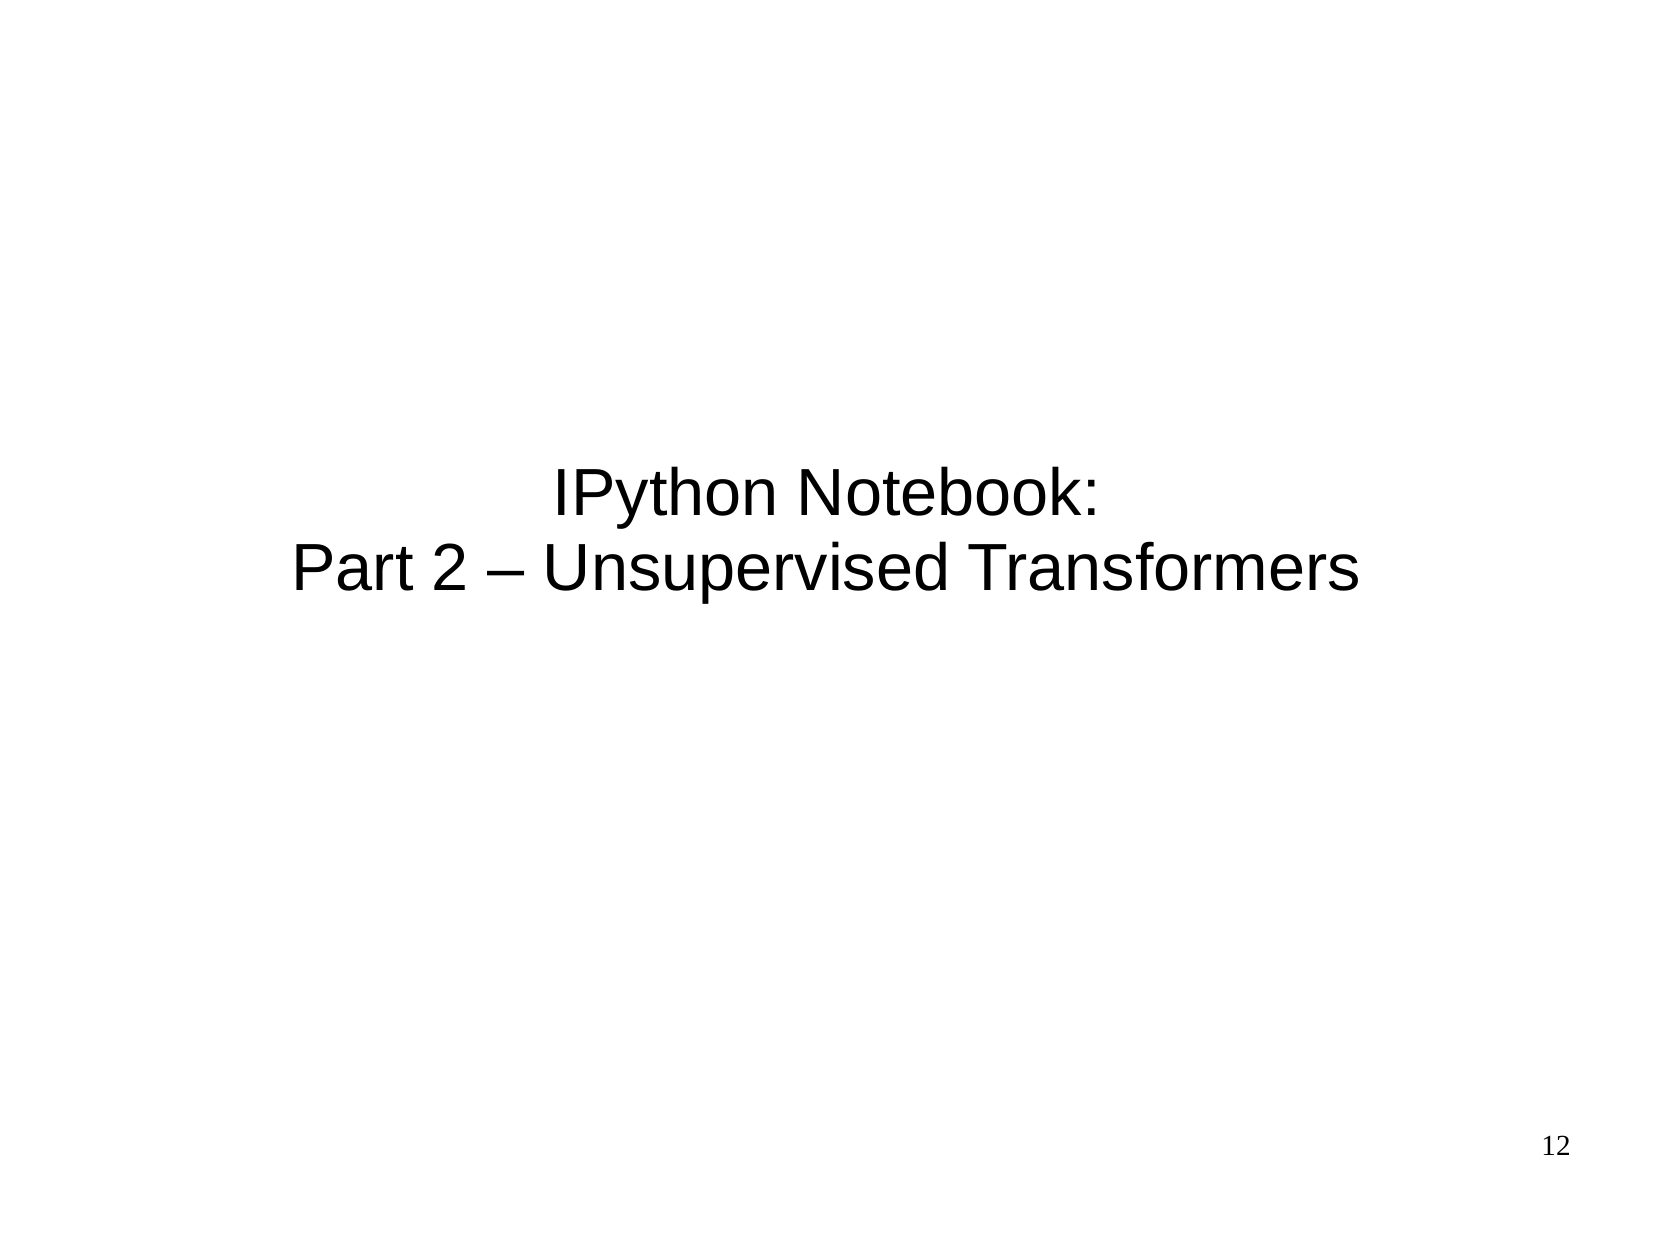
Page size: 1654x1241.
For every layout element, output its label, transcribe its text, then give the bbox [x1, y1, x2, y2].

subtitle IPython Notebook: Part 2 – Unsupervised Transformers [82, 49, 1571, 1010]
